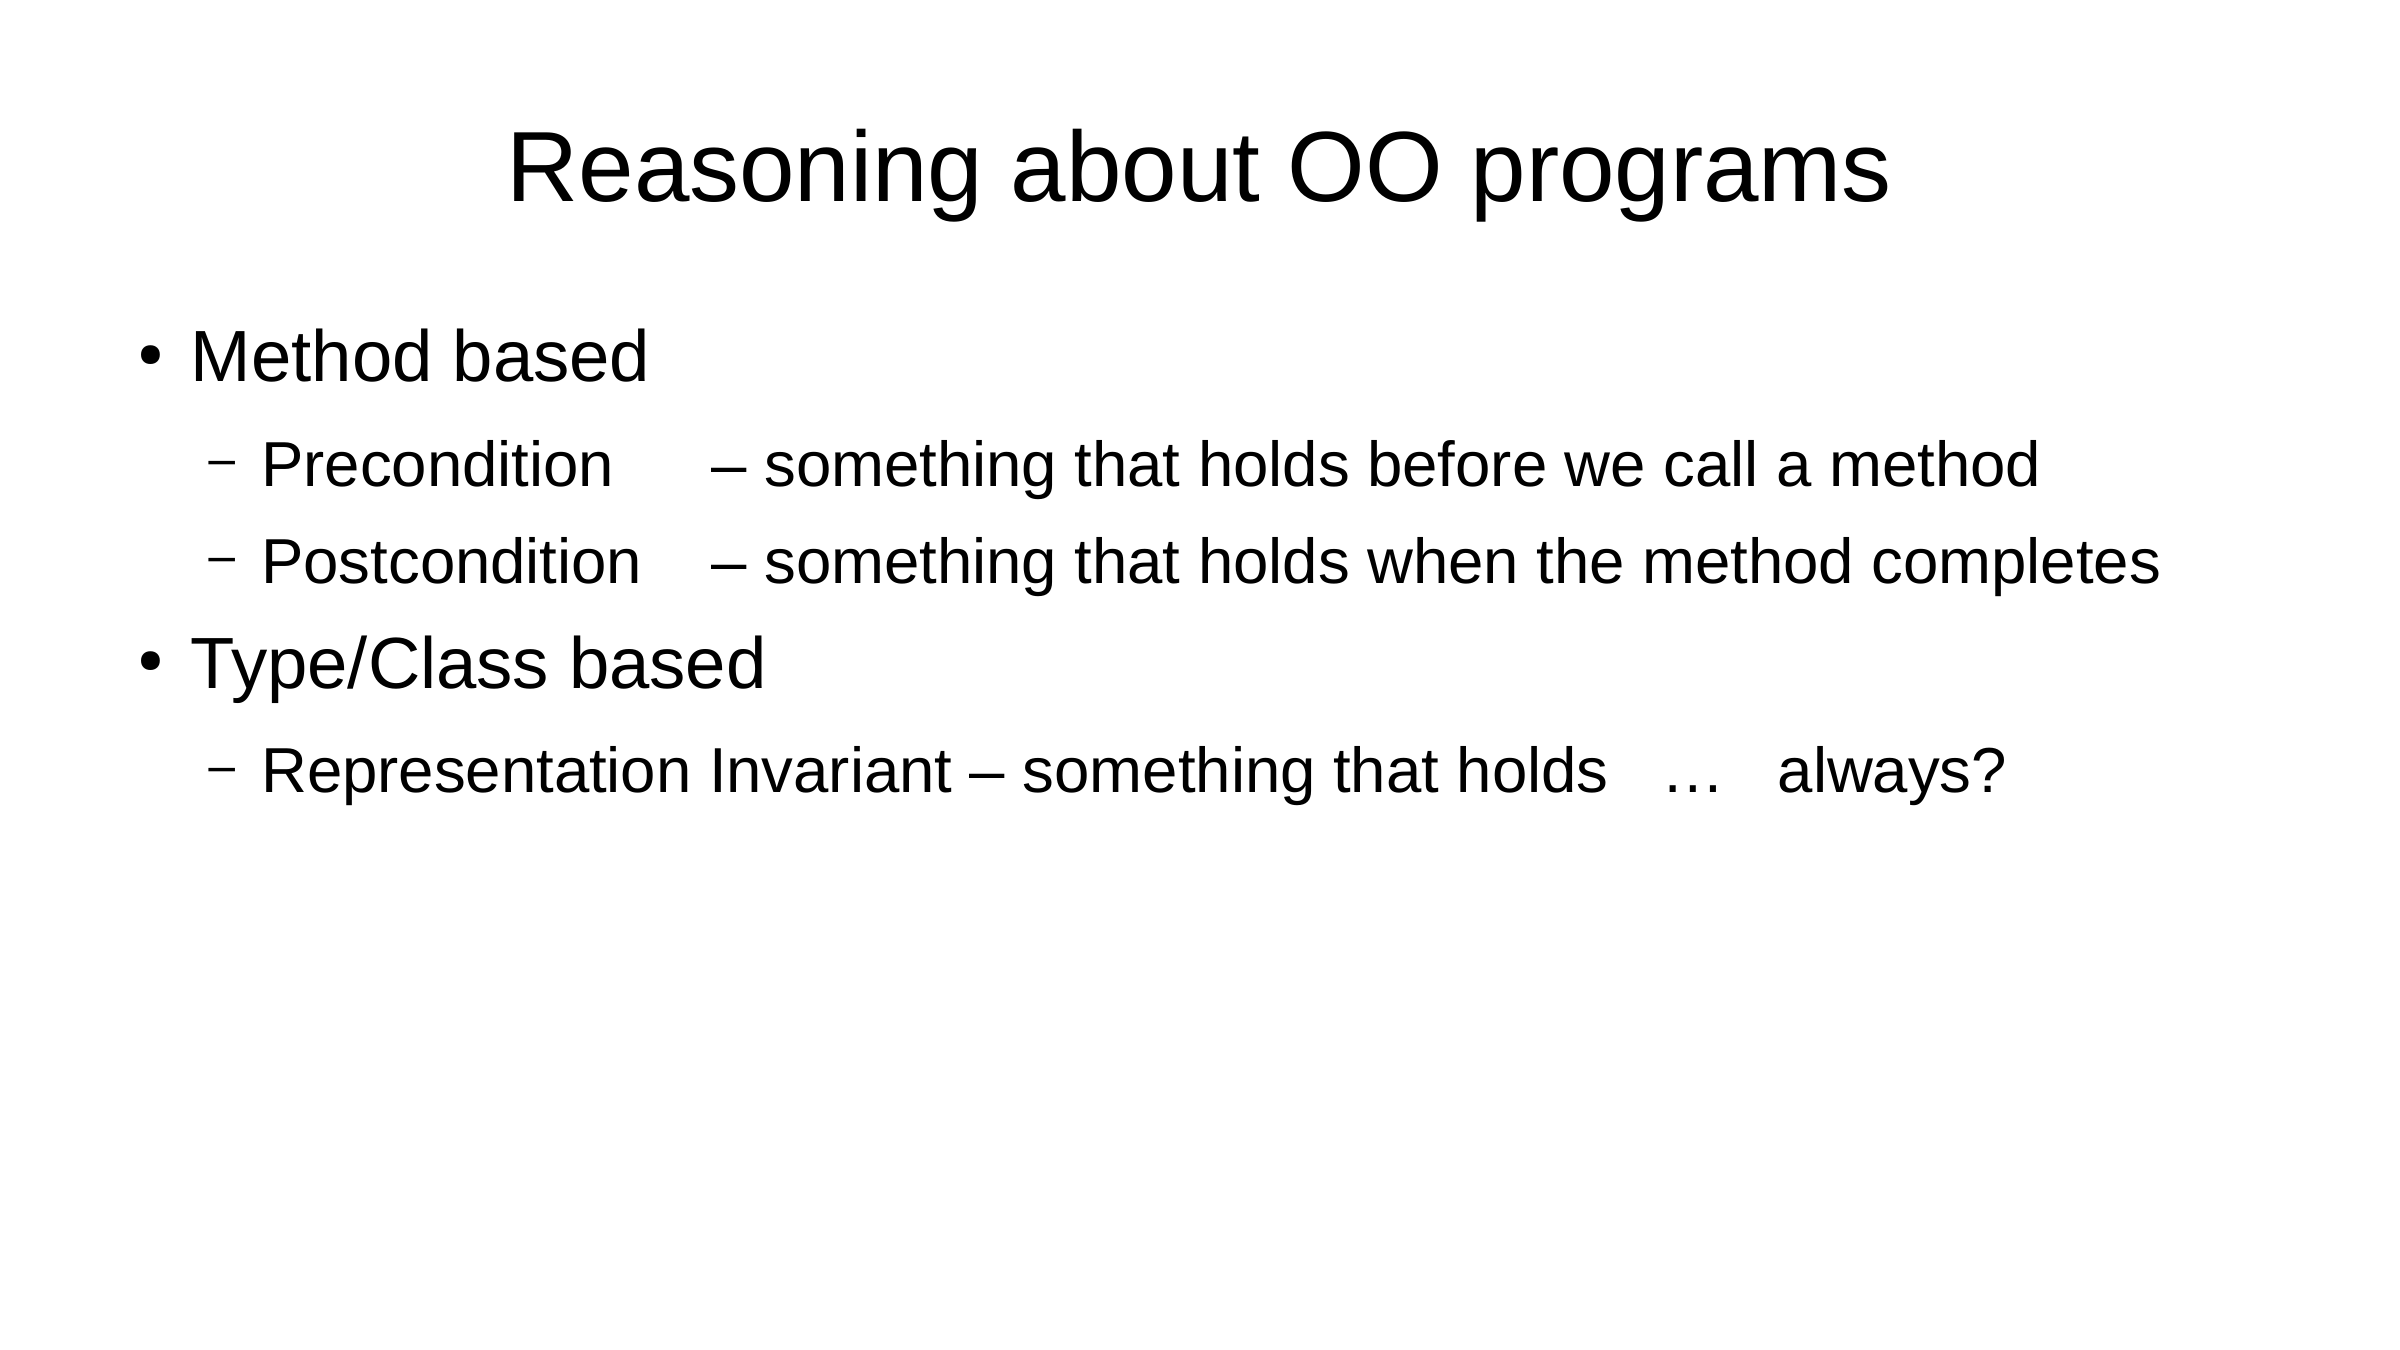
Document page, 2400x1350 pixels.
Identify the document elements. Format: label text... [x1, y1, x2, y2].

title Reasoning about OO programs [120, 53, 2280, 280]
list Method based Precondition – something that holds before we call a method Postcondition – something that holds when the method completes Type/Class based Representation Invariant – something that holds … always? [120, 315, 2280, 1099]
